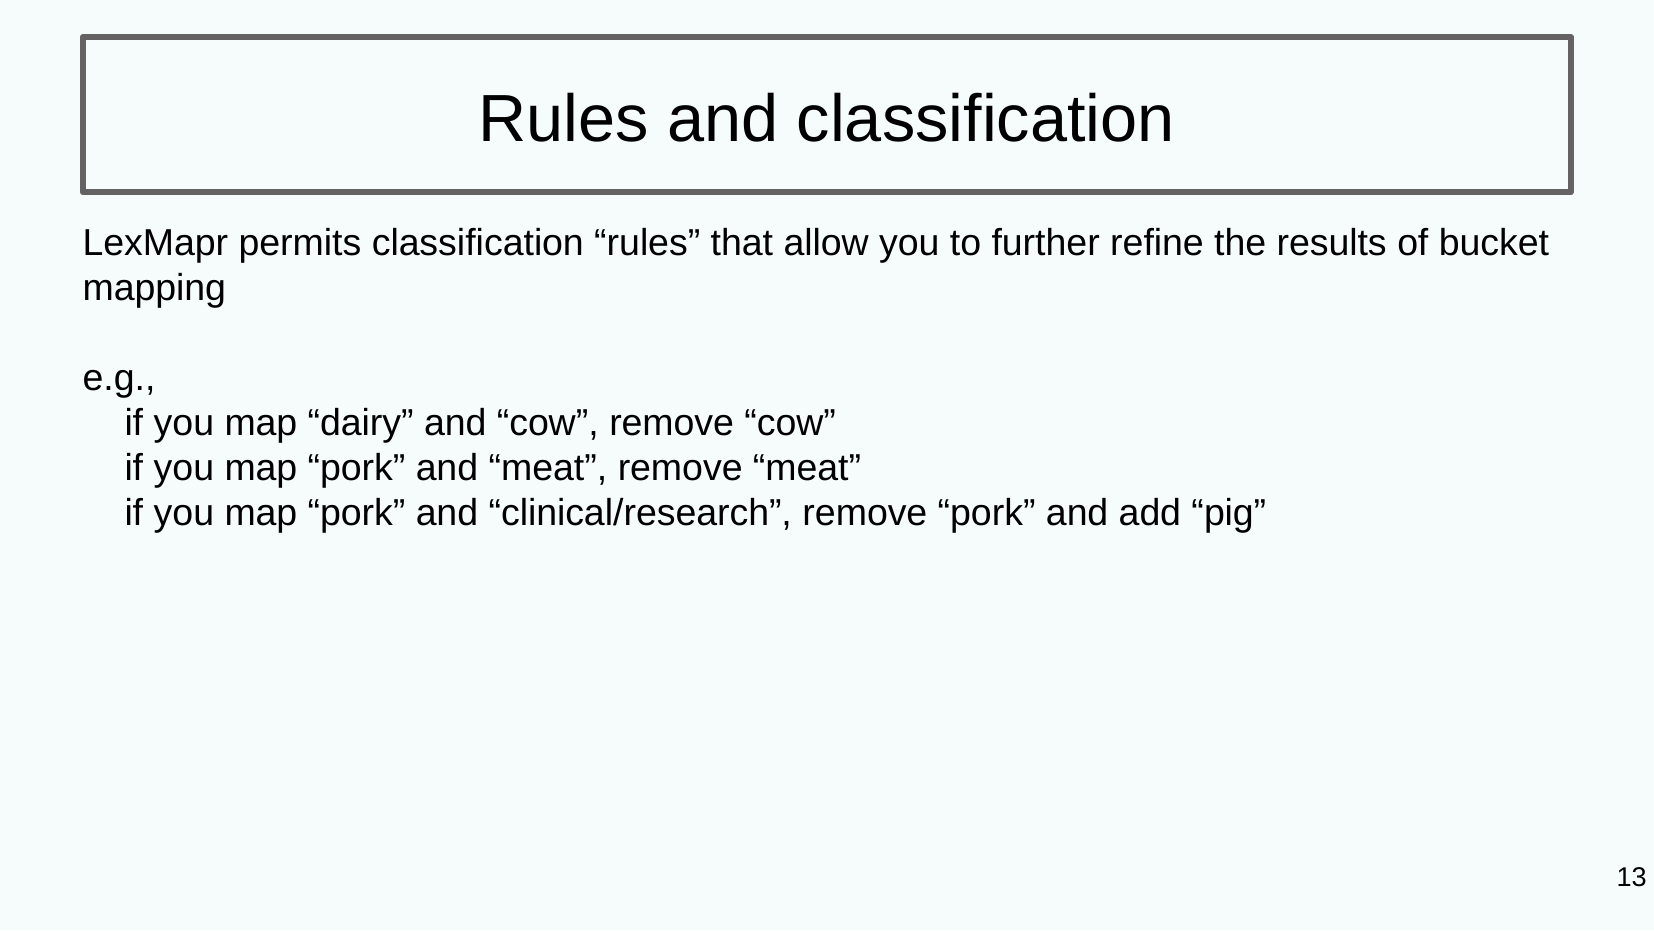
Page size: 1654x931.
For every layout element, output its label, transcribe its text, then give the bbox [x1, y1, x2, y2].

text_box LexMapr permits classification “rules” that allow you to further refine the results of bucket mapping e.g., if you map “dairy” and “cow”, remove “cow” if you map “pork” and “meat”, remove “meat” if you map “pork” and “clinical/research”, remove “pork” and add “pig” [82, 217, 1584, 757]
slide_number <number> [1547, 859, 1647, 931]
text_box Rules and classification [82, 37, 1571, 193]
